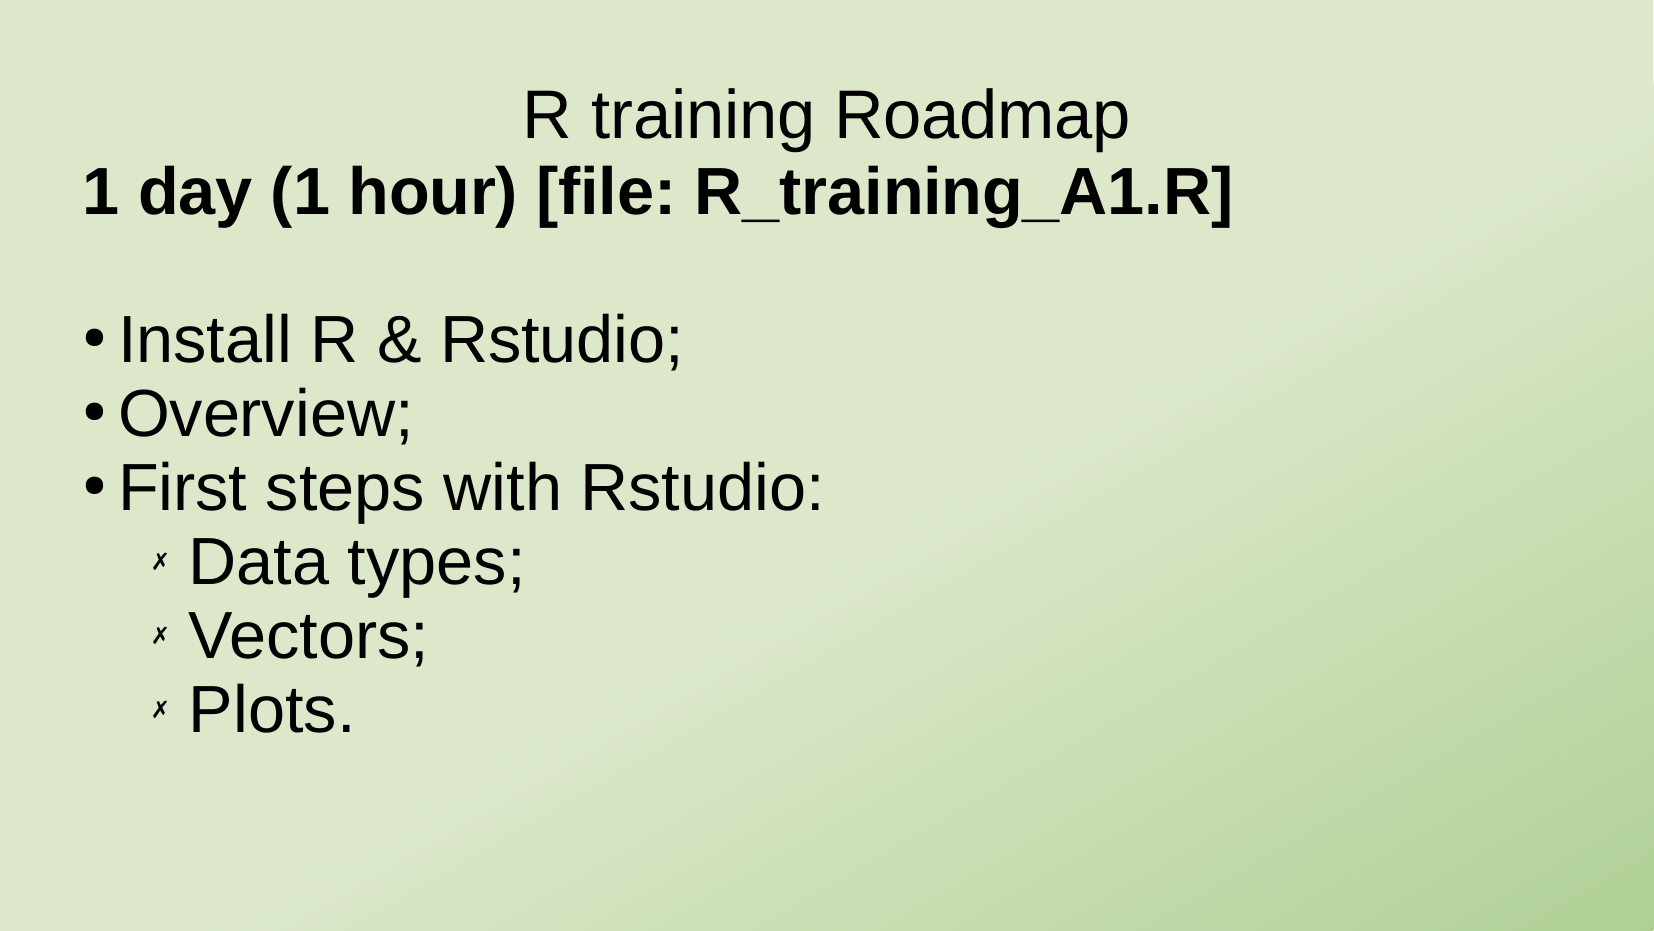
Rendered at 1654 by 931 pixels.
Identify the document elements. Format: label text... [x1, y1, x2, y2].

subtitle 1 day (1 hour) [file: R_training_A1.R] Install R & Rstudio; Overview; First steps with Rstudio: Data types; Vectors; Plots. [82, 154, 1571, 821]
title R training Roadmap [82, 37, 1571, 154]
